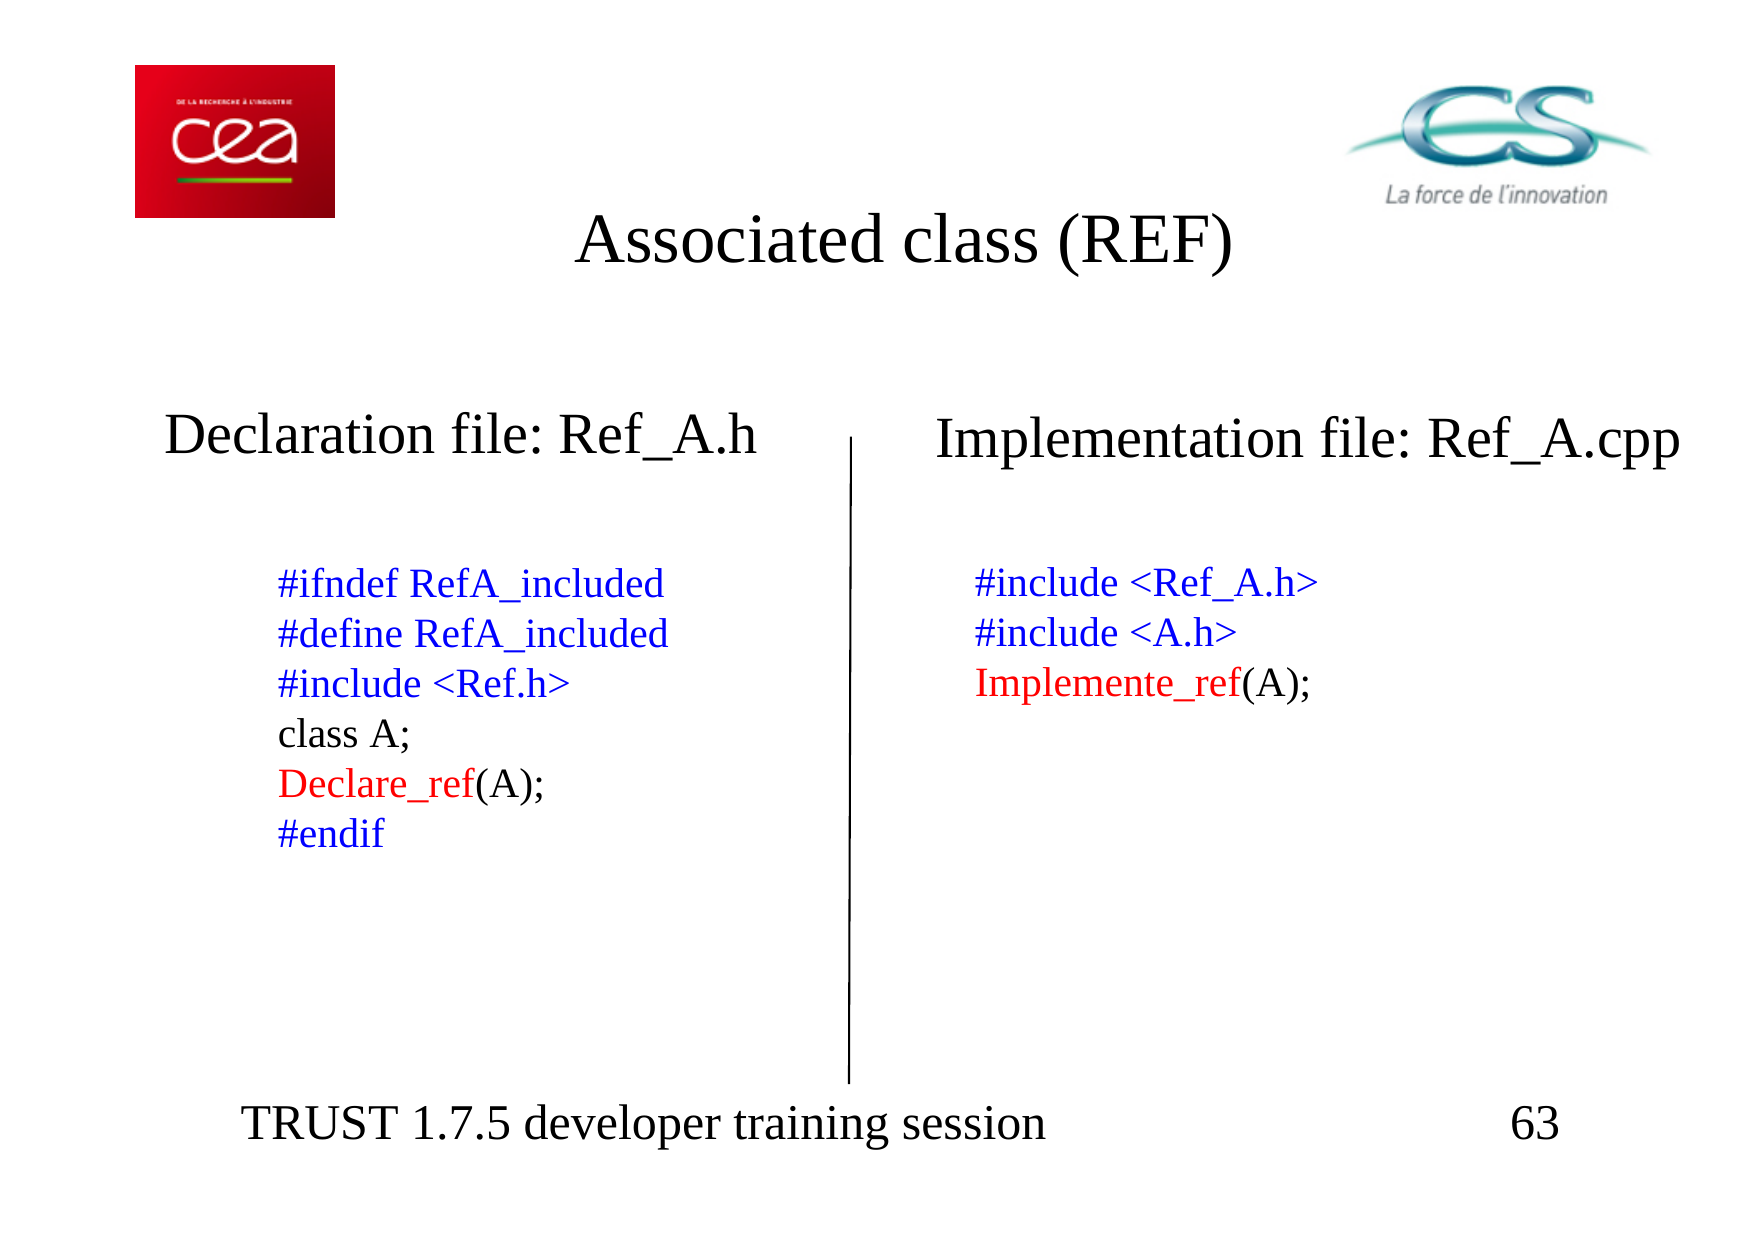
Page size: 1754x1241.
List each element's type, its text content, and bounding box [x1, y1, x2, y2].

text_box Implementation file: Ref_A.cpp [920, 391, 1697, 477]
text_box #ifndef RefA_included #define RefA_included #include <Ref.h> class A; Declare_ref(A); #endif [263, 547, 685, 864]
text_box #include <Ref_A.h> #include <A.h> Implemente_ref(A); [959, 547, 1492, 862]
text_box Declaration file: Ref_A.h [149, 387, 774, 473]
picture [135, 65, 335, 218]
text_box Associated class (REF) [220, 74, 1572, 285]
picture [1340, 73, 1662, 218]
